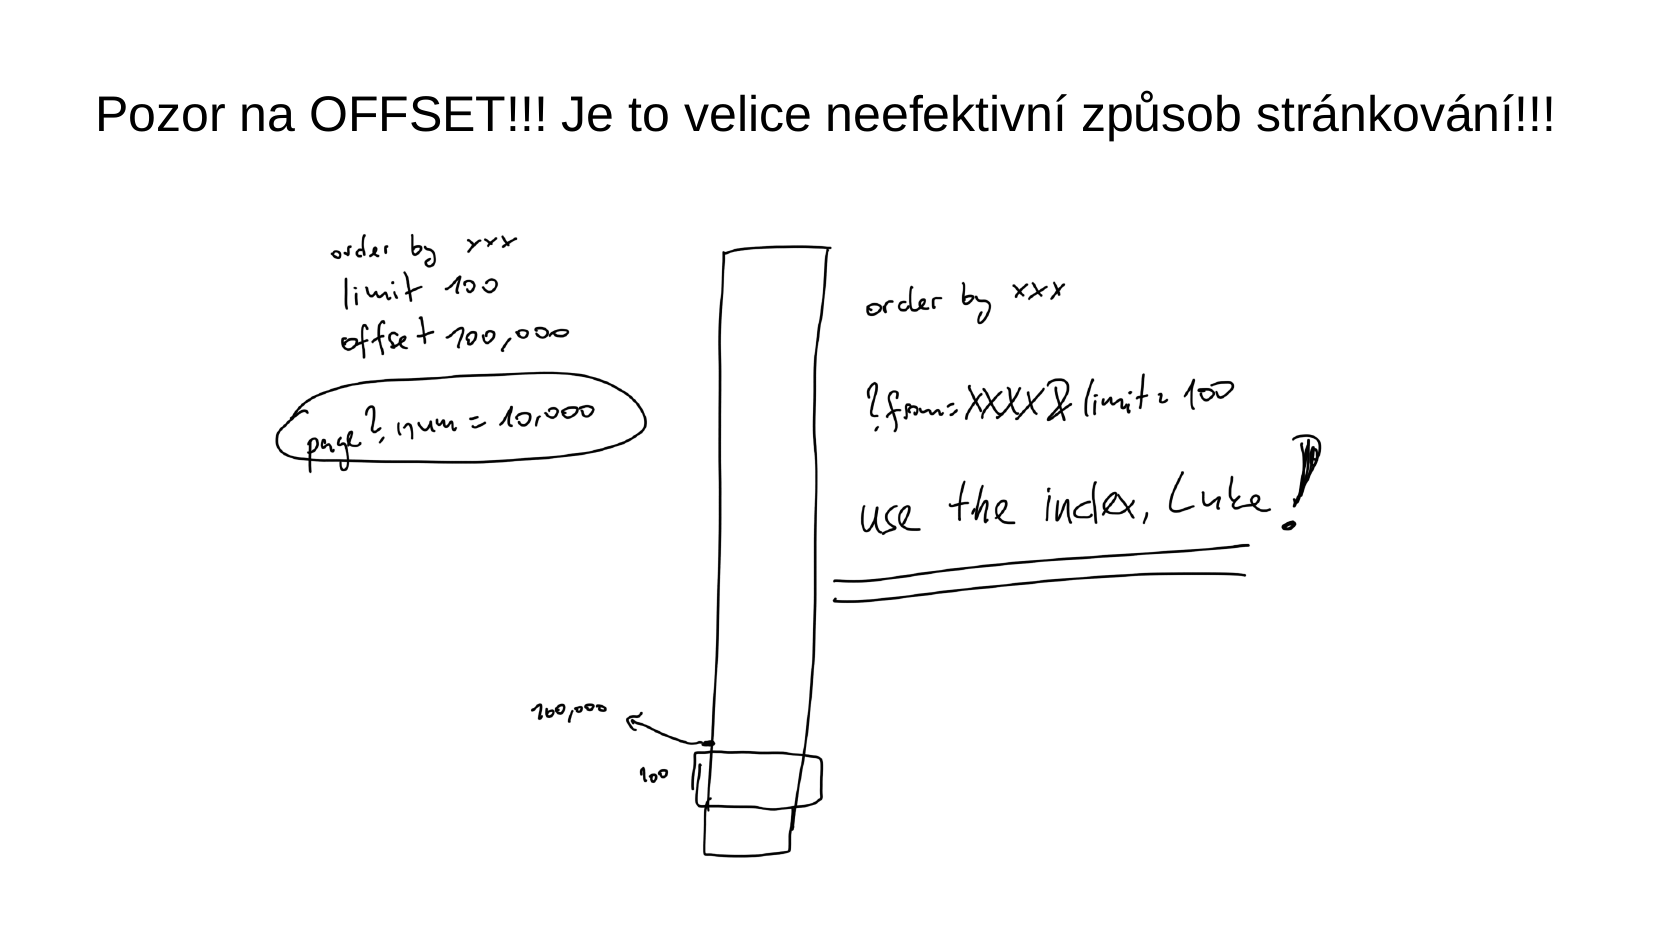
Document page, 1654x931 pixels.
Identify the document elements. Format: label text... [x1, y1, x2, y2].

picture [227, 203, 1388, 901]
title Pozor na OFFSET!!! Je to velice neefektivní způsob stránkování!!! [82, 36, 1571, 193]
